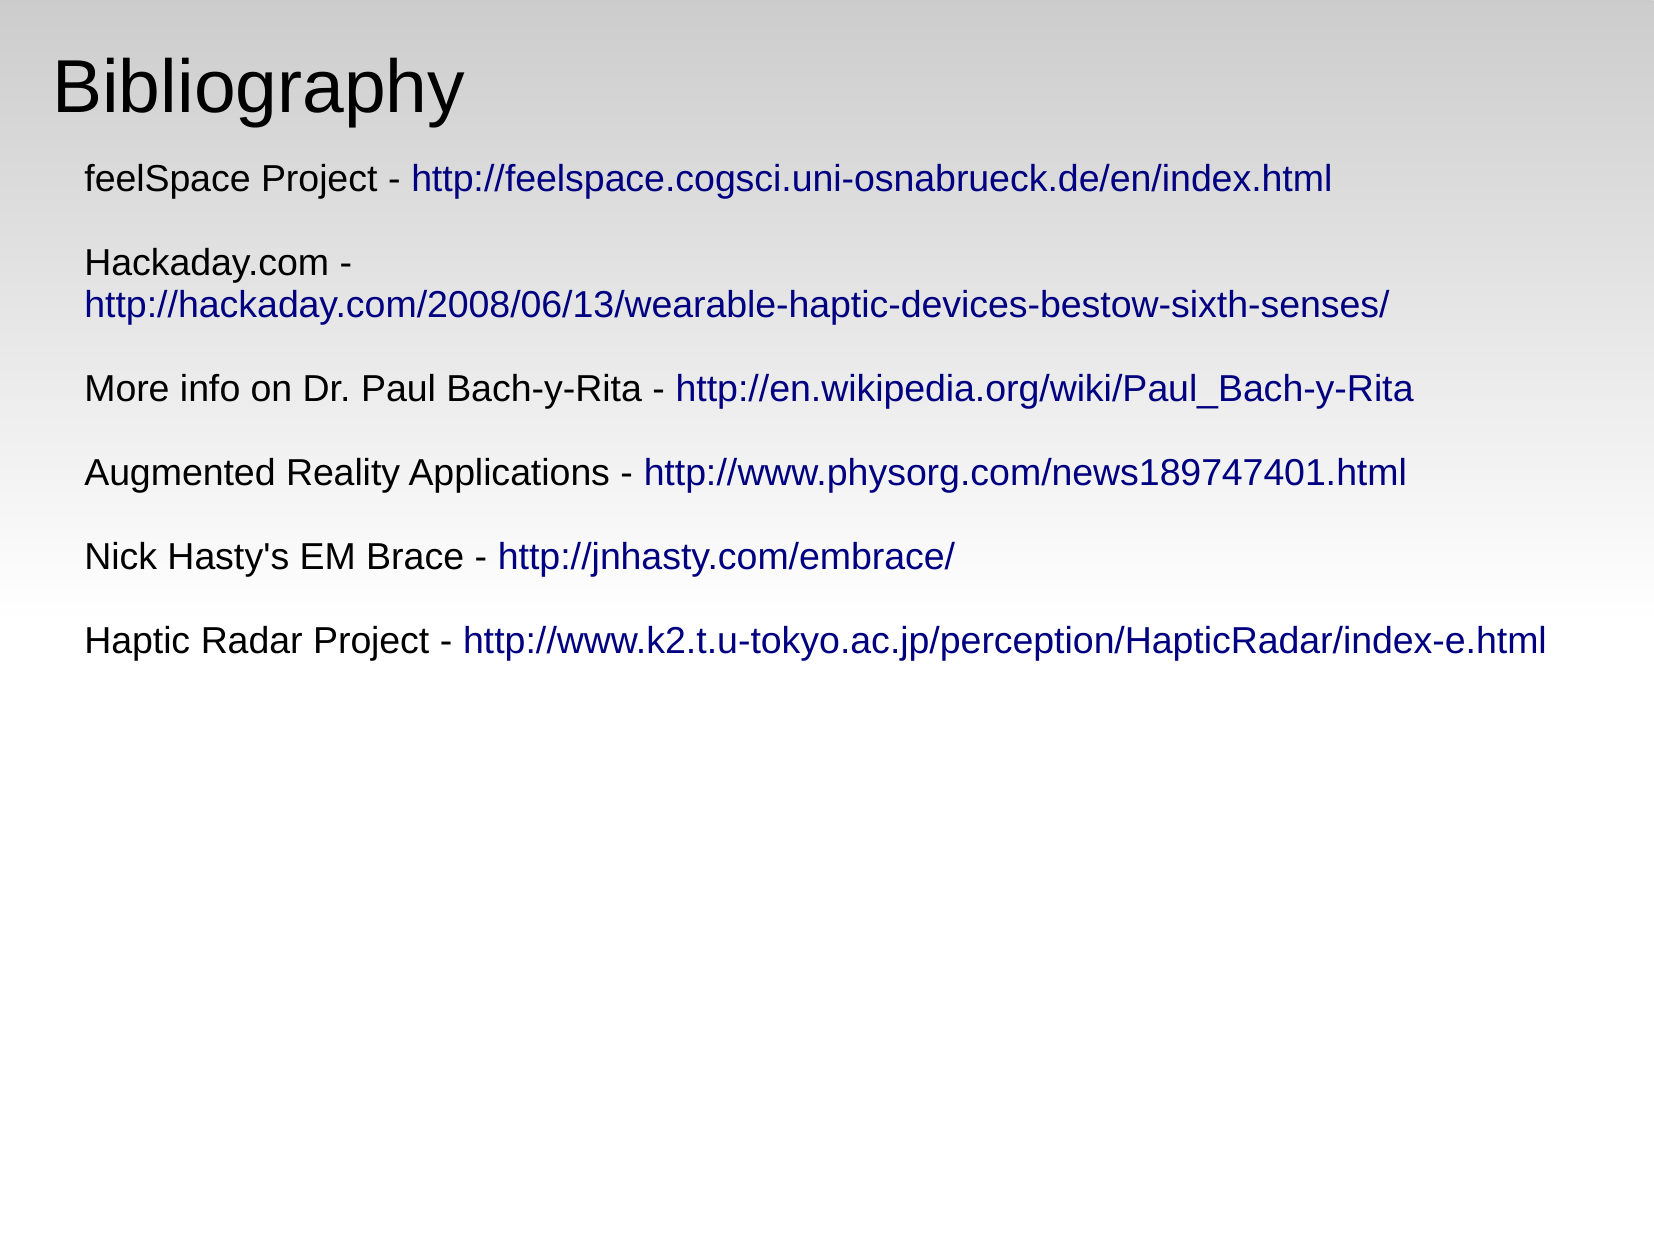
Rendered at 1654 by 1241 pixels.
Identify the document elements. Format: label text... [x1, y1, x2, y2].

text_box Bibliography [37, 37, 481, 137]
text_box feelSpace Project - http://feelspace.cogsci.uni-osnabrueck.de/en/index.html Hackaday.com - http://hackaday.com/2008/06/13/wearable-haptic-devices-bestow-sixth-senses/ More info on Dr. Paul Bach-y-Rita - http://en.wikipedia.org/wiki/Paul_Bach-y-Rita Augmented Reality Applications - http://www.physorg.com/news189747401.html Nick Hasty's EM Brace - http://jnhasty.com/embrace/ Haptic Radar Project - http://www.k2.t.u-tokyo.ac.jp/perception/HapticRadar/index-e.html [69, 150, 1613, 1201]
